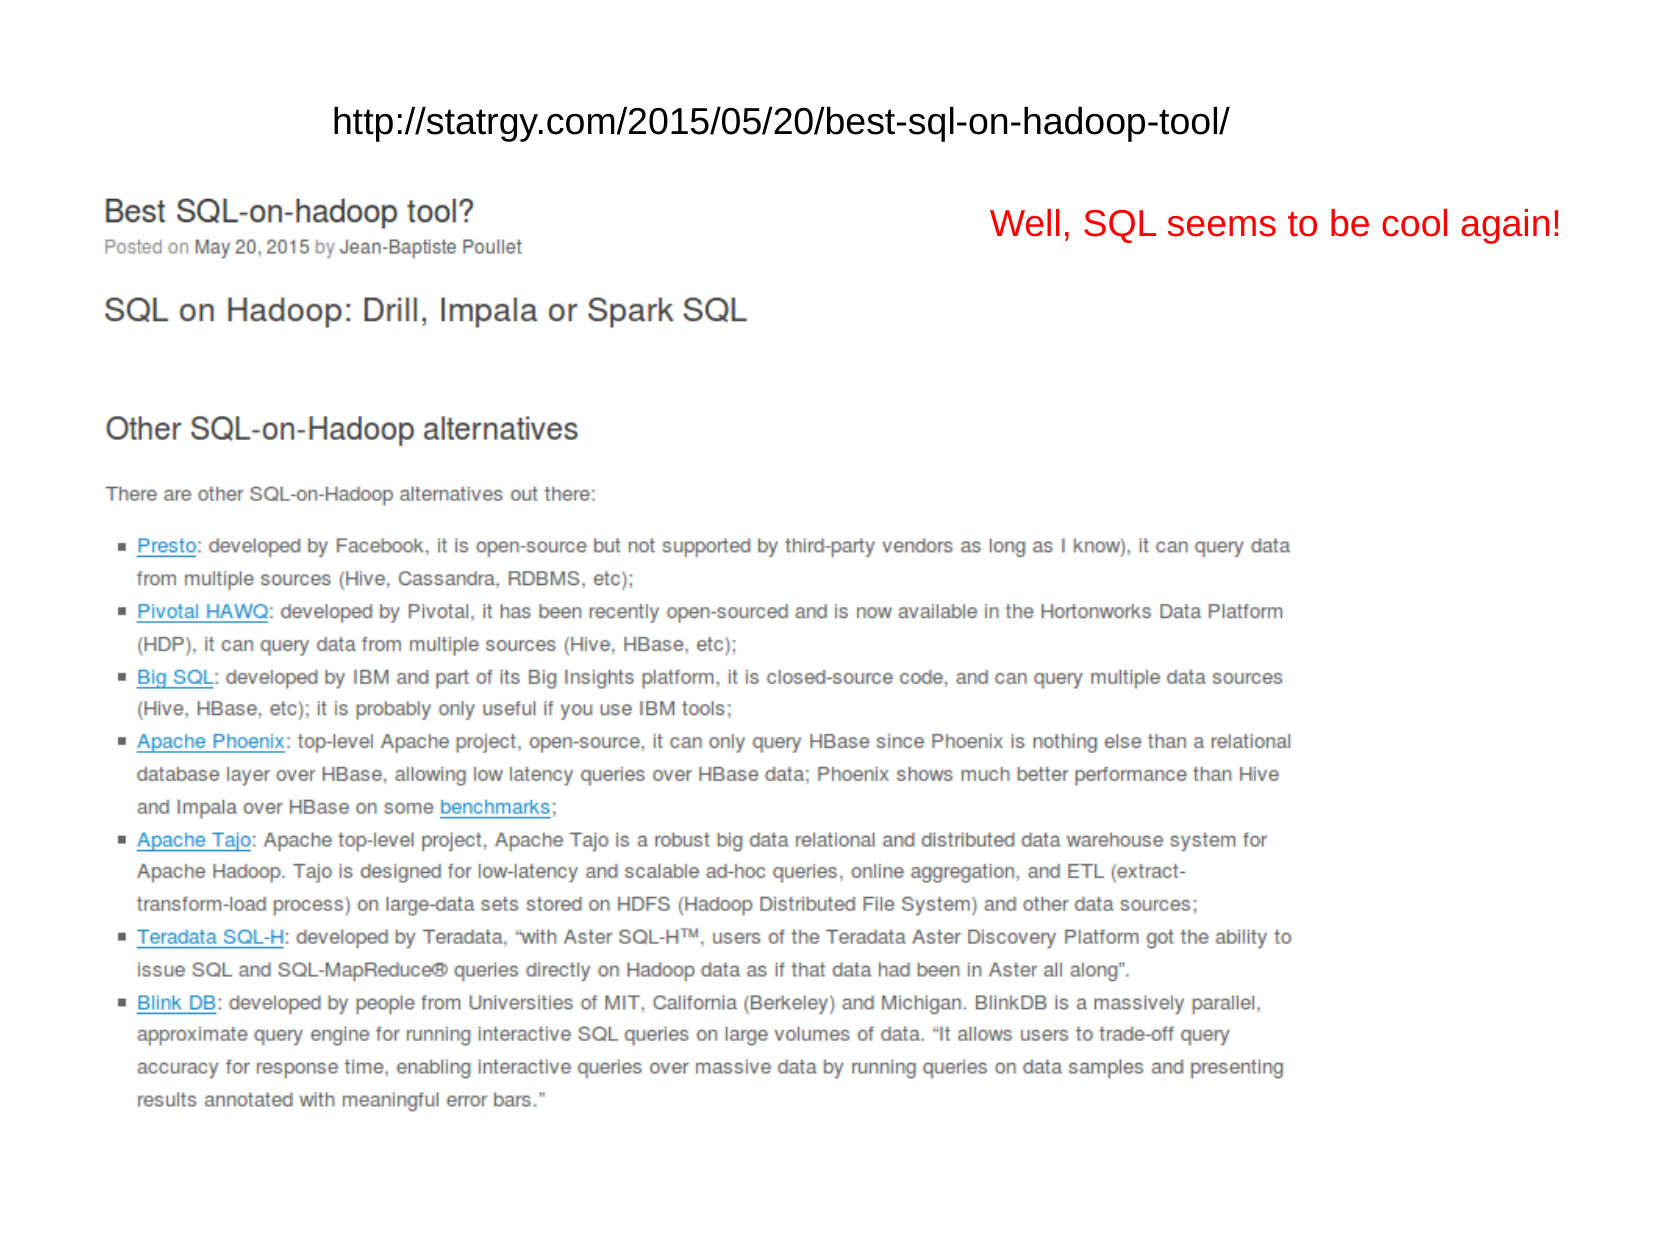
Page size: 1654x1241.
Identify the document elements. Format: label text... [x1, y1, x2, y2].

picture [90, 166, 781, 346]
text_box Well, SQL seems to be cool again! [975, 195, 1577, 252]
text_box http://statrgy.com/2015/05/20/best-sql-on-hadoop-tool/ [317, 93, 1246, 151]
picture [98, 404, 1321, 1124]
